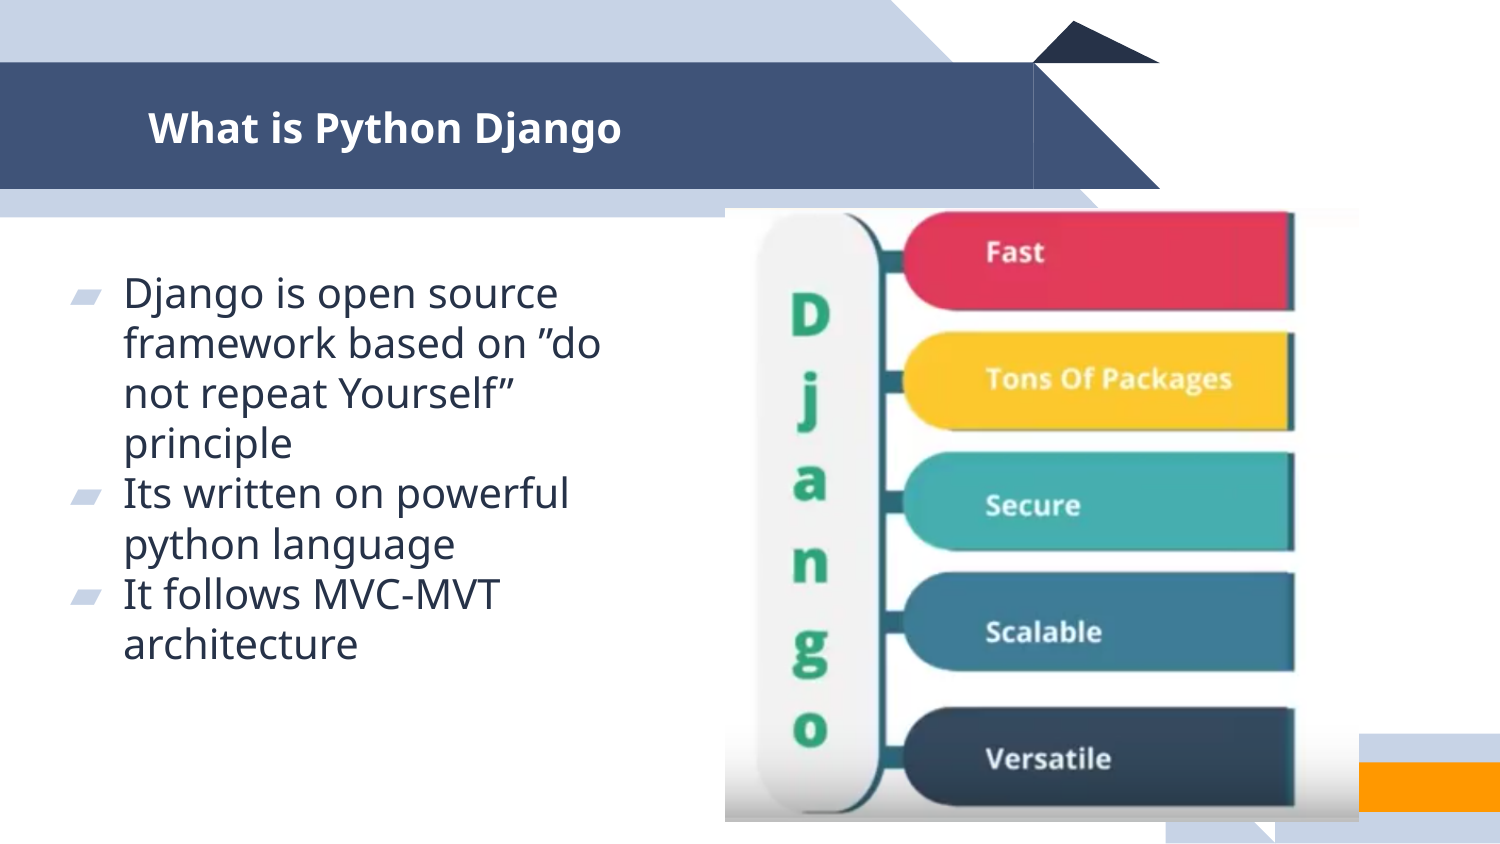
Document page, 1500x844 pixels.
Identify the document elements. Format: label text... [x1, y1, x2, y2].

picture [725, 208, 1359, 822]
text_box What is Python Django [133, 64, 996, 190]
text_box Django is open source framework based on ”do not repeat Yourself” principle Its written on powerful python language It follows MVC-MVT architecture [37, 252, 688, 699]
